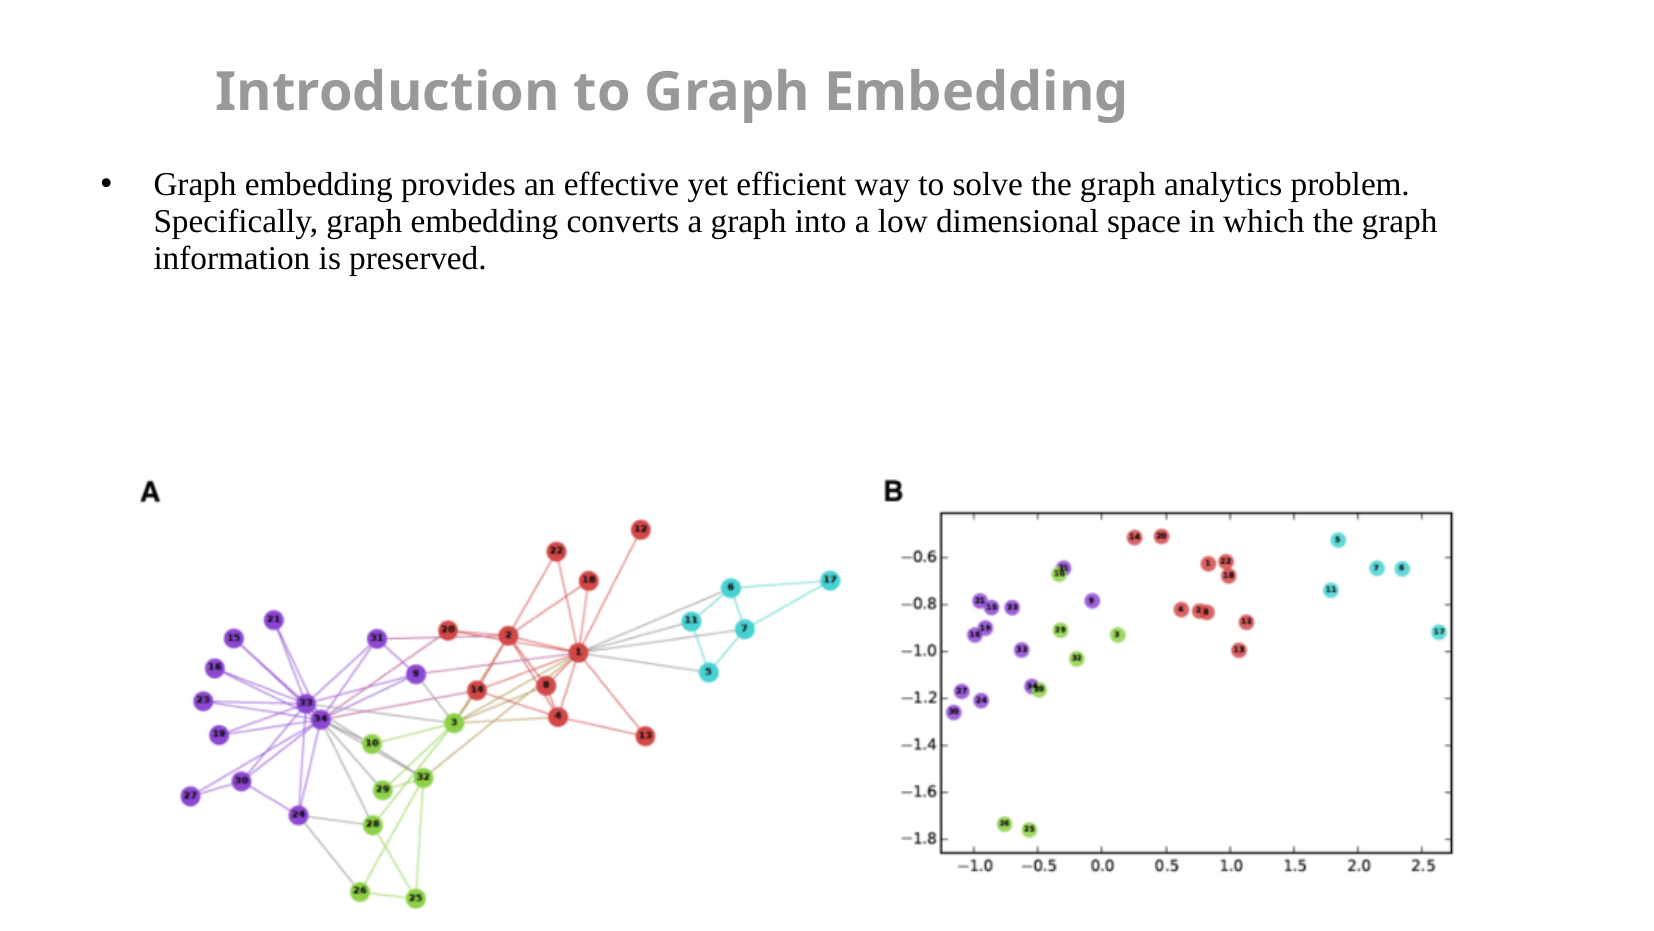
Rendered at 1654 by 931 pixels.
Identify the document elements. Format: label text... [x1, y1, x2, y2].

picture [136, 472, 1465, 920]
list Graph embedding provides an effective yet efficient way to solve the graph analytics problem. Specifically, graph embedding converts a graph into a low dimensional space in which the graph information is preserved. [82, 165, 1571, 757]
title Introduction to Graph Embedding [82, 11, 1571, 165]
